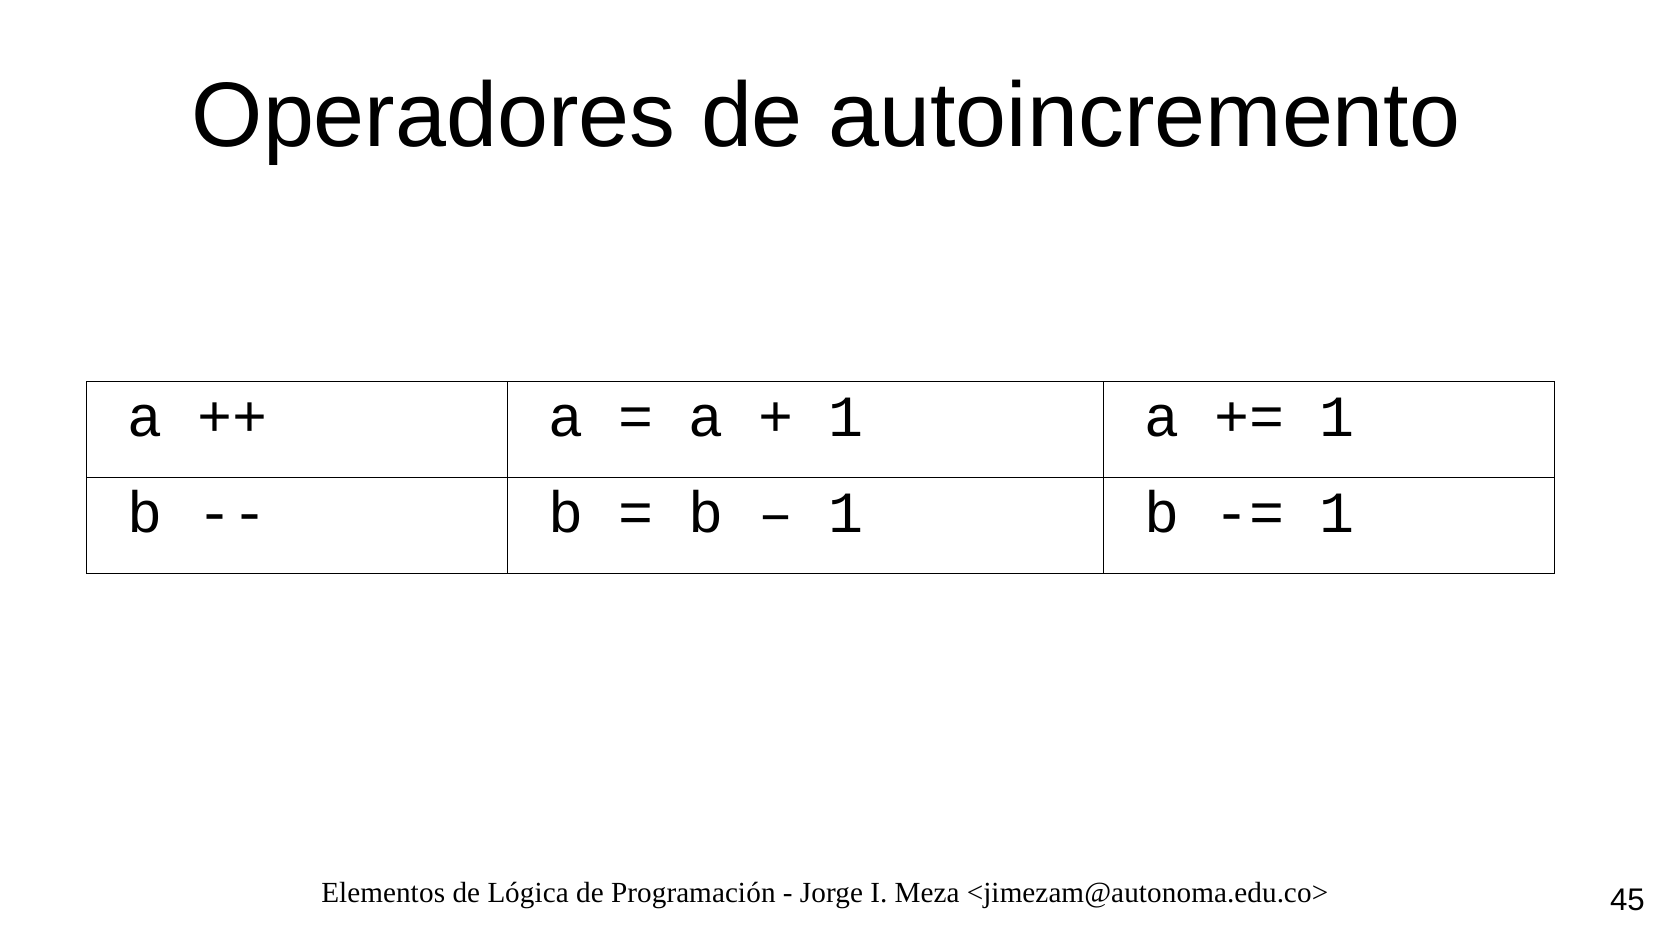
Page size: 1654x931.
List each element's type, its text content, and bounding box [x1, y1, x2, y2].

table_header a = a + 1 [508, 382, 1103, 477]
table_cell b -= 1 [1104, 478, 1554, 573]
title Operadores de autoincremento [82, 37, 1571, 193]
table_cell b = b – 1 [508, 478, 1103, 573]
table_header a += 1 [1104, 382, 1554, 477]
table_cell b -- [87, 478, 507, 573]
table_header a ++ [87, 382, 507, 477]
